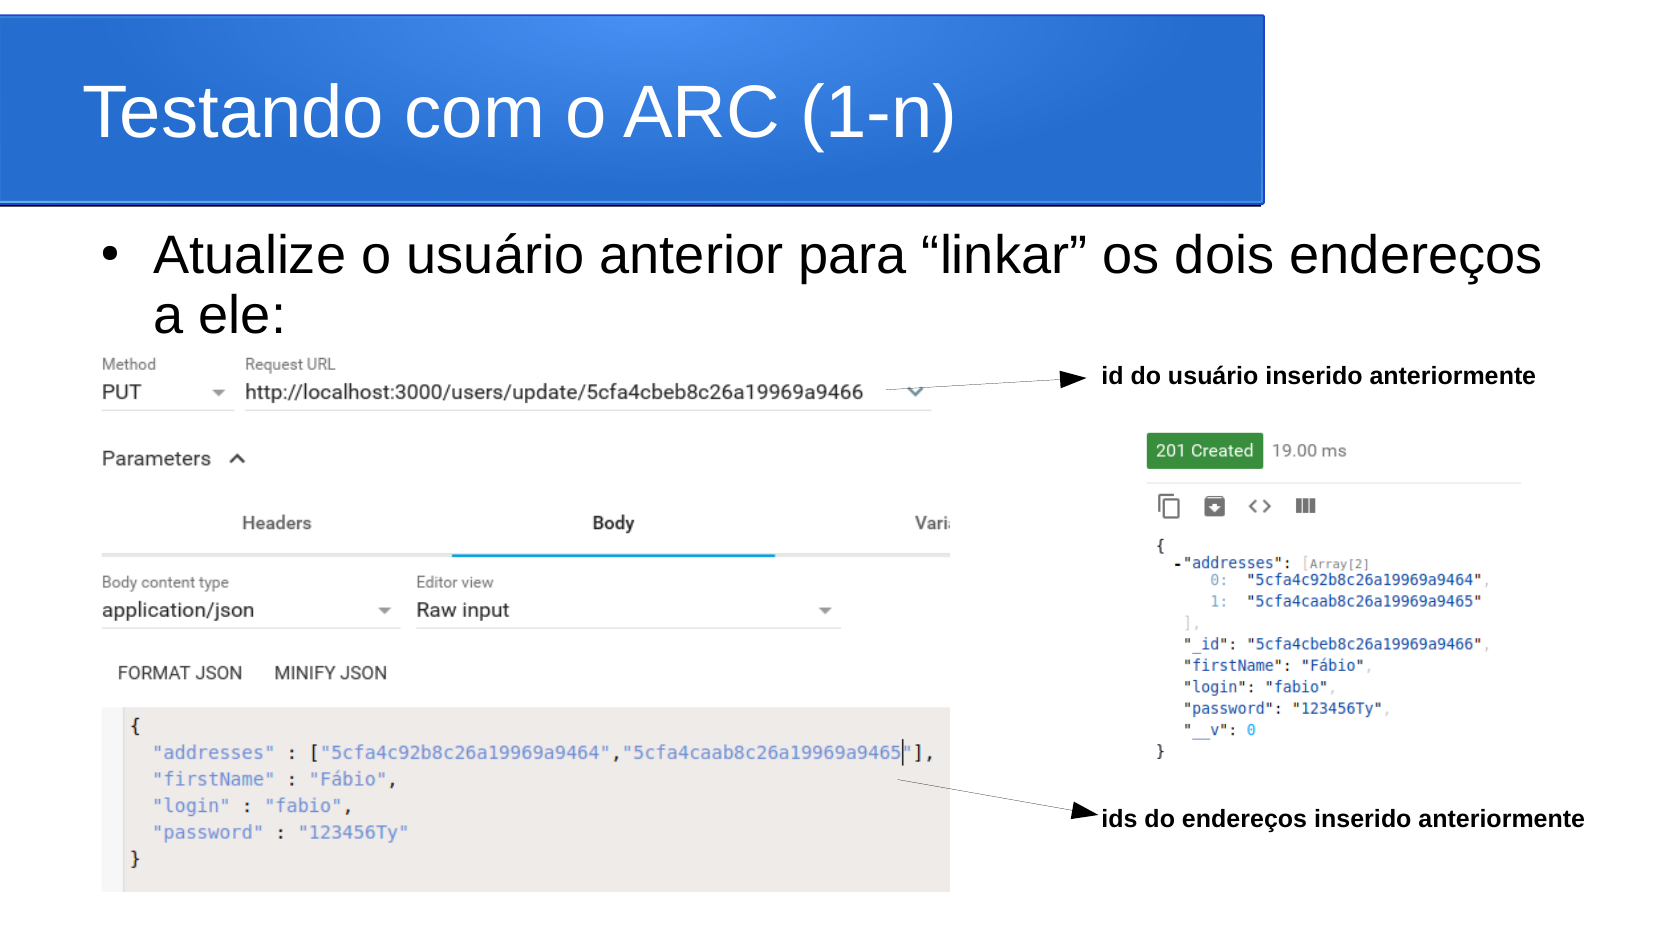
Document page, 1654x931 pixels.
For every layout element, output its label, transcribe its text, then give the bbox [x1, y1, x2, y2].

title Testando com o ARC (1-n) [82, 35, 1235, 189]
list Atualize o usuário anterior para “linkar” os dois endereços a ele: [82, 224, 1571, 764]
text_box id do usuário inserido anteriormente [1086, 354, 1553, 398]
picture [94, 354, 950, 892]
text_box ids do endereços inserido anteriormente [1086, 797, 1602, 841]
picture [1139, 425, 1521, 768]
